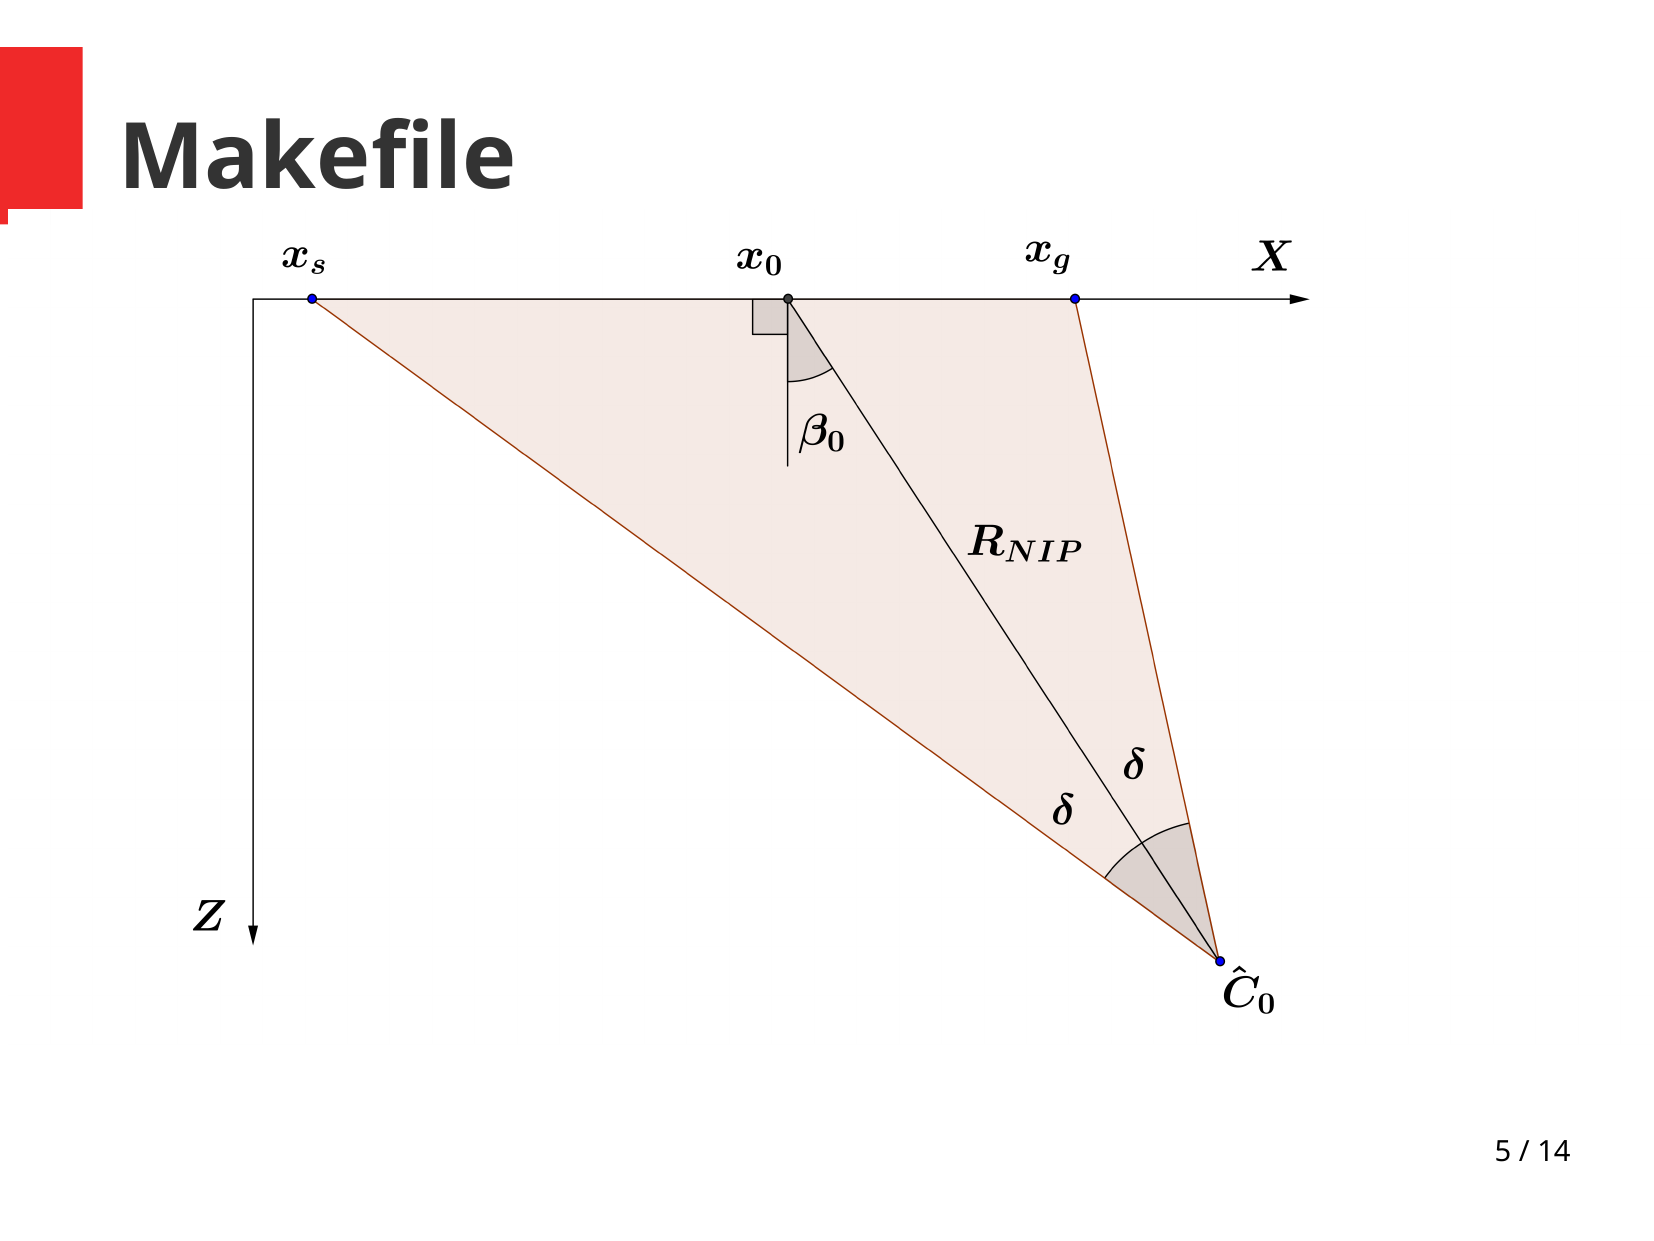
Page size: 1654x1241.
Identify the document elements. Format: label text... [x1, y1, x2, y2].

picture [8, 209, 1654, 1045]
title Makefile [118, 49, 1571, 209]
